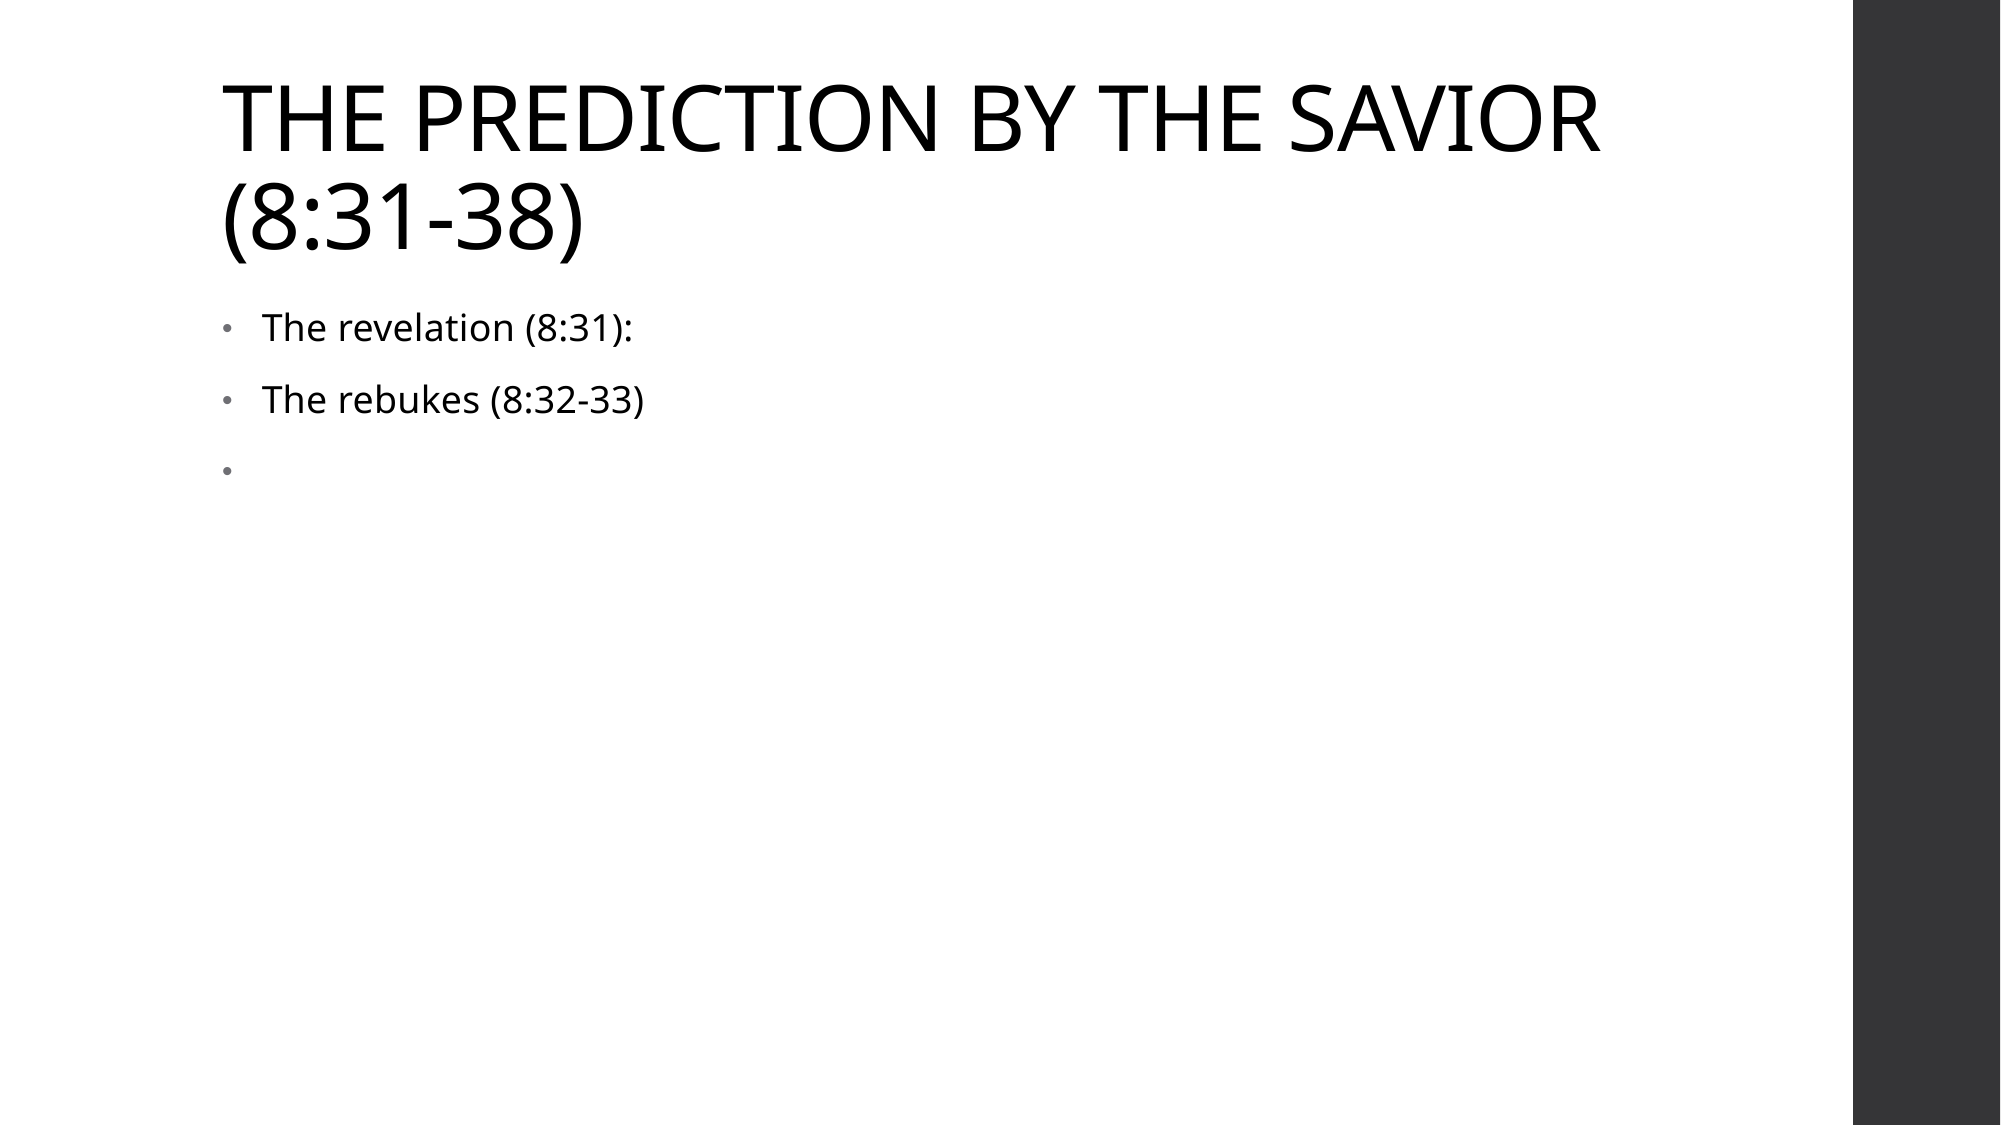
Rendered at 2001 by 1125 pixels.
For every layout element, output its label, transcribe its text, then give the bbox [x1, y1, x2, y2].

list The revelation (8:31): The rebukes (8:32-33) [206, 299, 1617, 1014]
title THE PREDICTION BY THE SAVIOR (8:31-38) [206, 60, 1797, 278]
